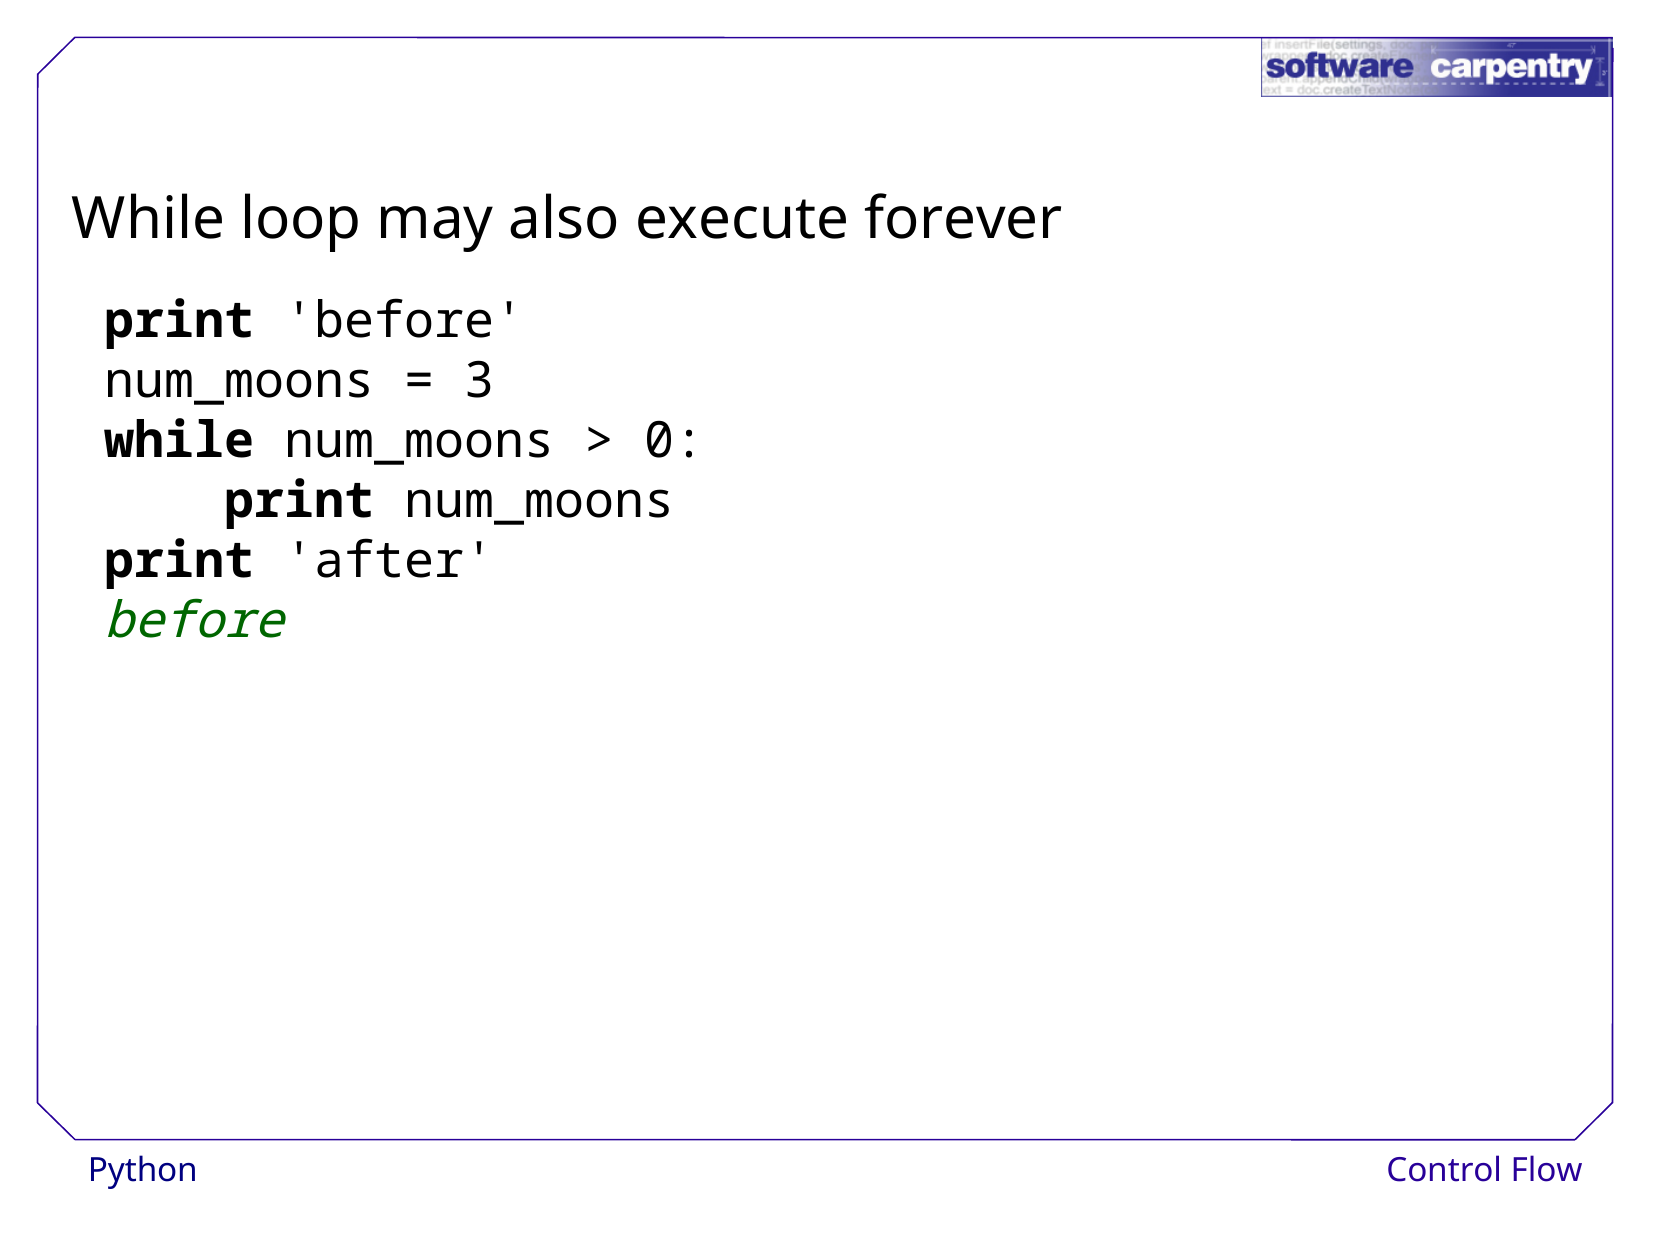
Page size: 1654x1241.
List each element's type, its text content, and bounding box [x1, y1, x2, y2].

picture [1261, 39, 1613, 97]
text_box print 'before' num_moons = 3 while num_moons > 0: print num_moons print 'after' before [89, 279, 1512, 914]
text_box While loop may also execute forever [57, 138, 1228, 259]
